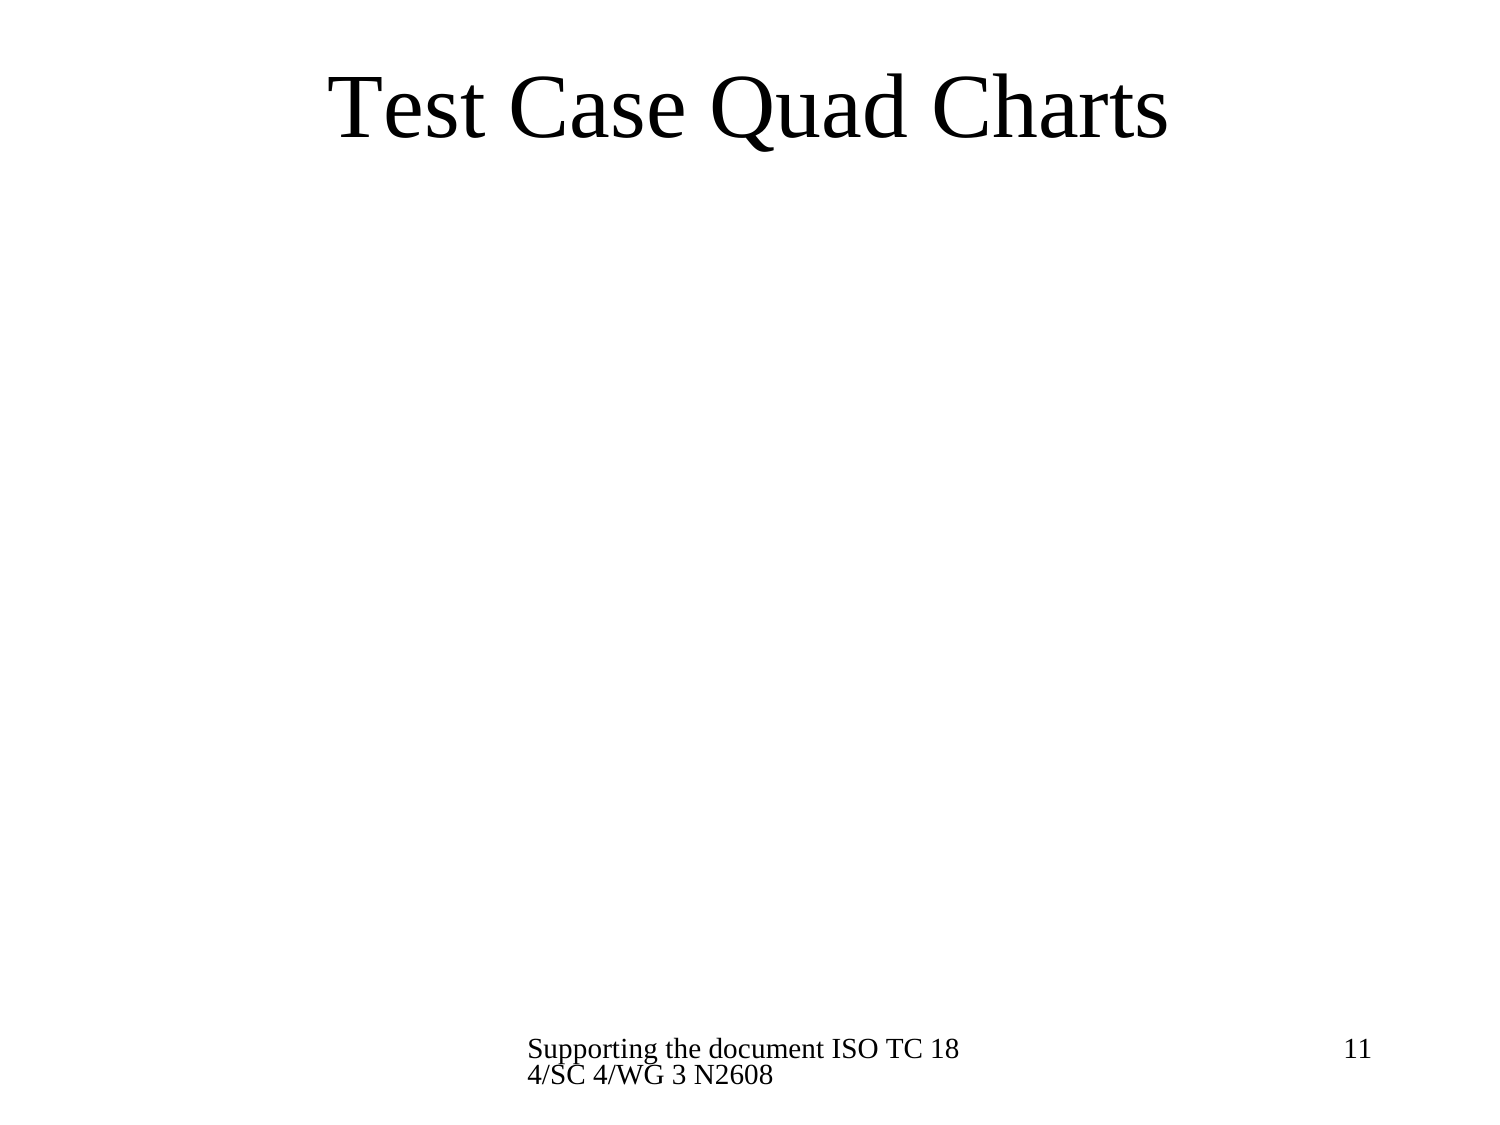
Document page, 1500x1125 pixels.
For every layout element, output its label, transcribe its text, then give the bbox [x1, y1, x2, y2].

title Test Case Quad Charts [112, 12, 1388, 201]
